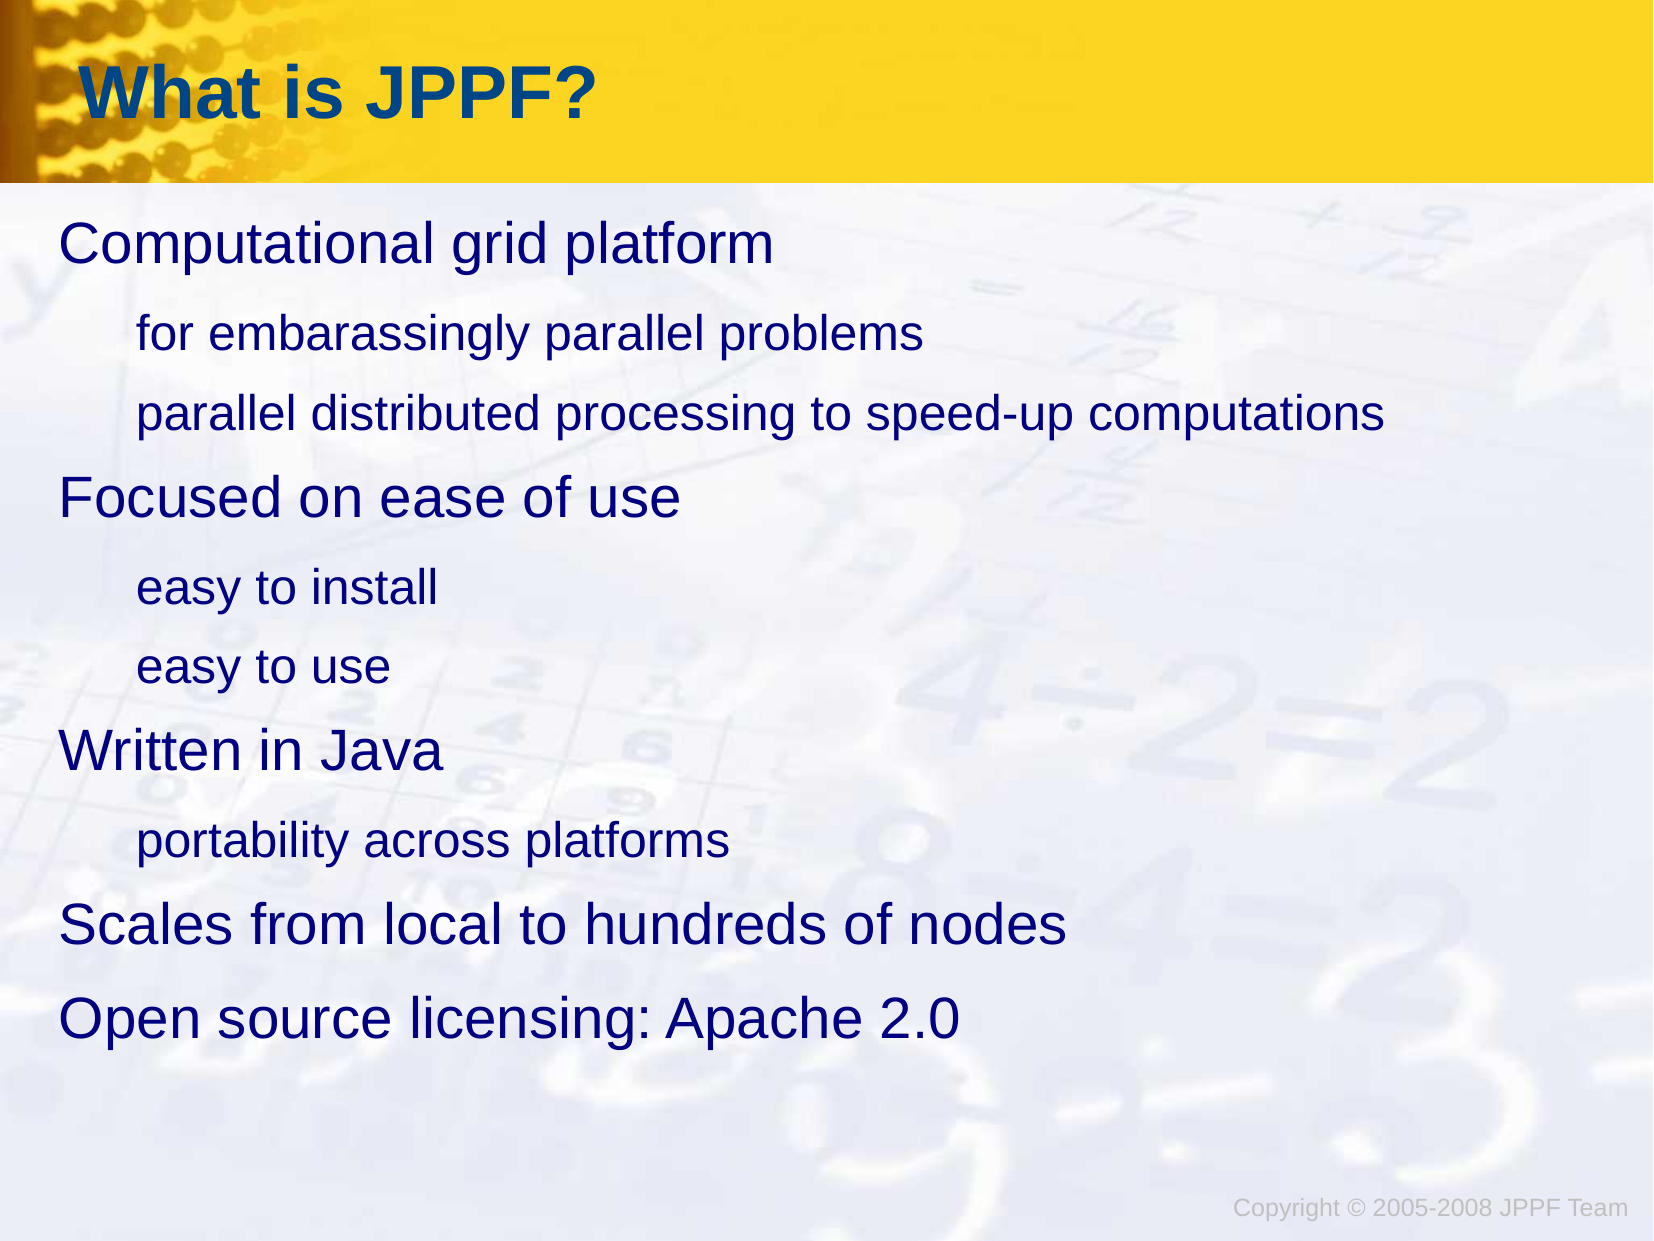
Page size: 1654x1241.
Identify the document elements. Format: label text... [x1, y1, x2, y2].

picture [0, 0, 1654, 1241]
title What is JPPF? [78, 17, 1567, 168]
list Computational grid platform for embarassingly parallel problems parallel distributed processing to speed-up computations Focused on ease of use easy to install easy to use Written in Java portability across platforms Scales from local to hundreds of nodes Open source licensing: Apache 2.0 [41, 211, 1529, 1088]
